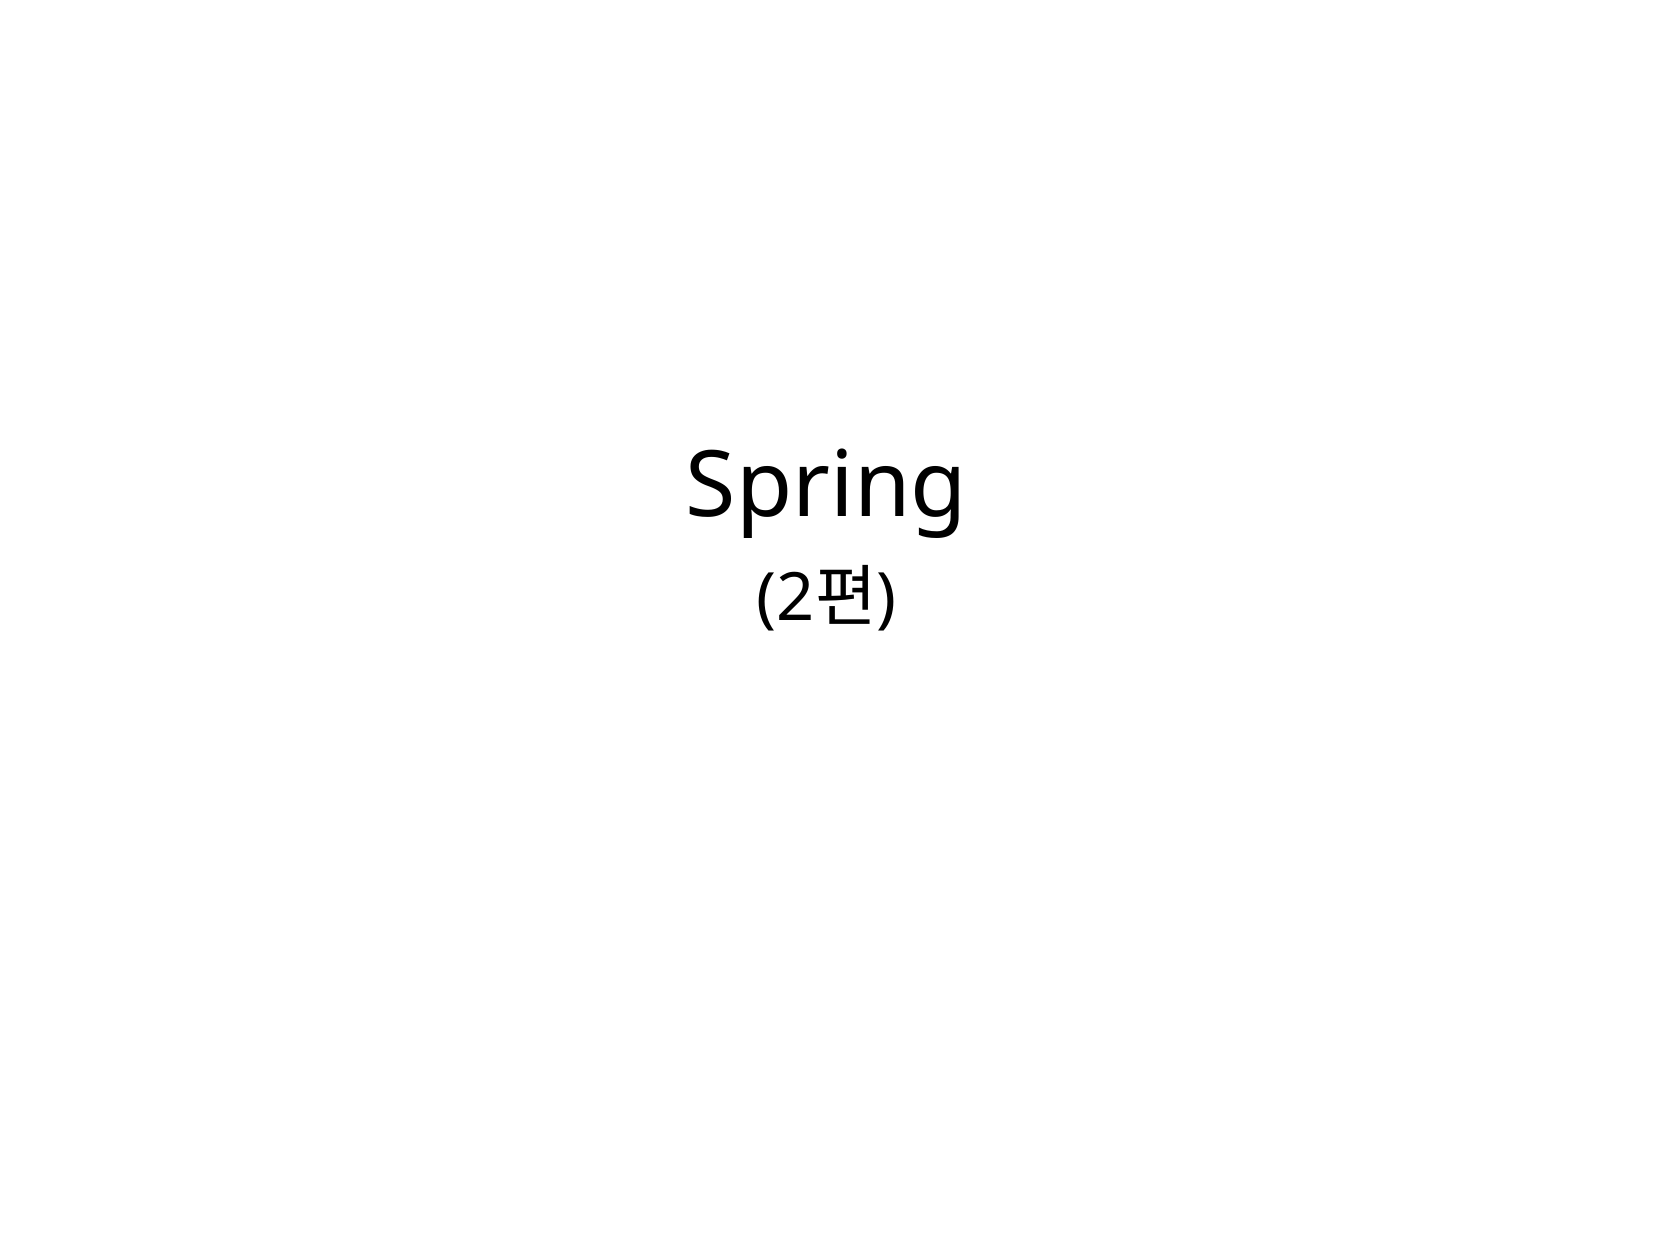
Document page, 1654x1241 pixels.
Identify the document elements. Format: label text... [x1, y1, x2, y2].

subtitle Spring (2편) [82, 49, 1571, 1010]
